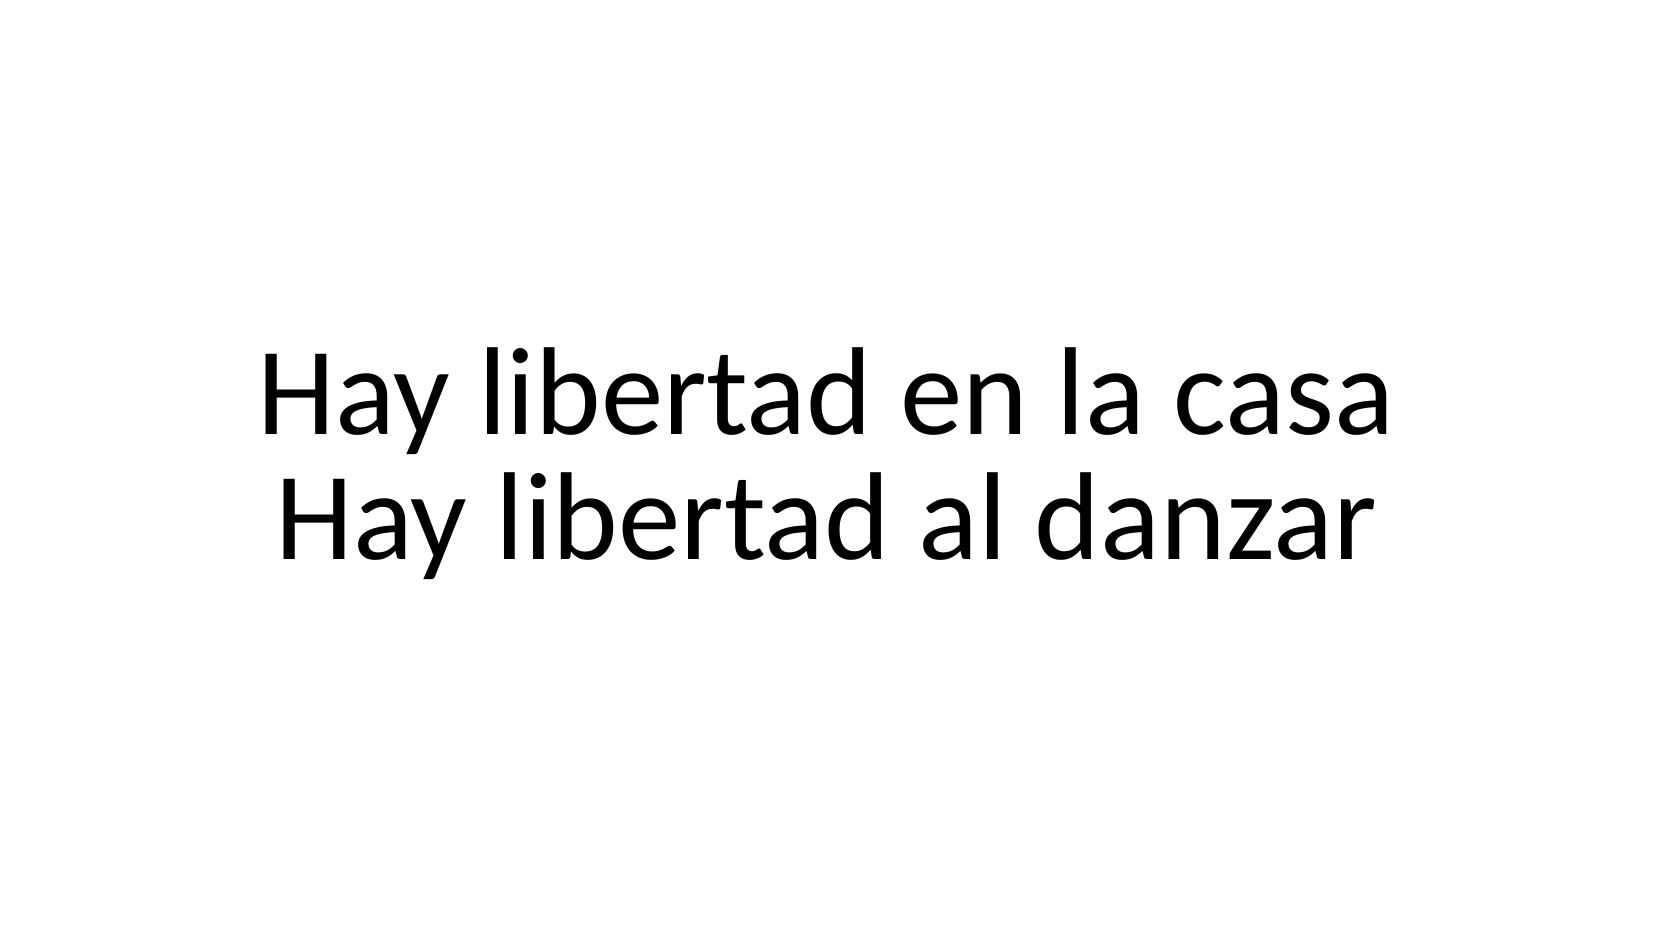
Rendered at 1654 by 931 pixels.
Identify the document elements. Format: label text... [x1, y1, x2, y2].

title Hay libertad en la casa Hay libertad al danzar [0, 1, 1654, 931]
